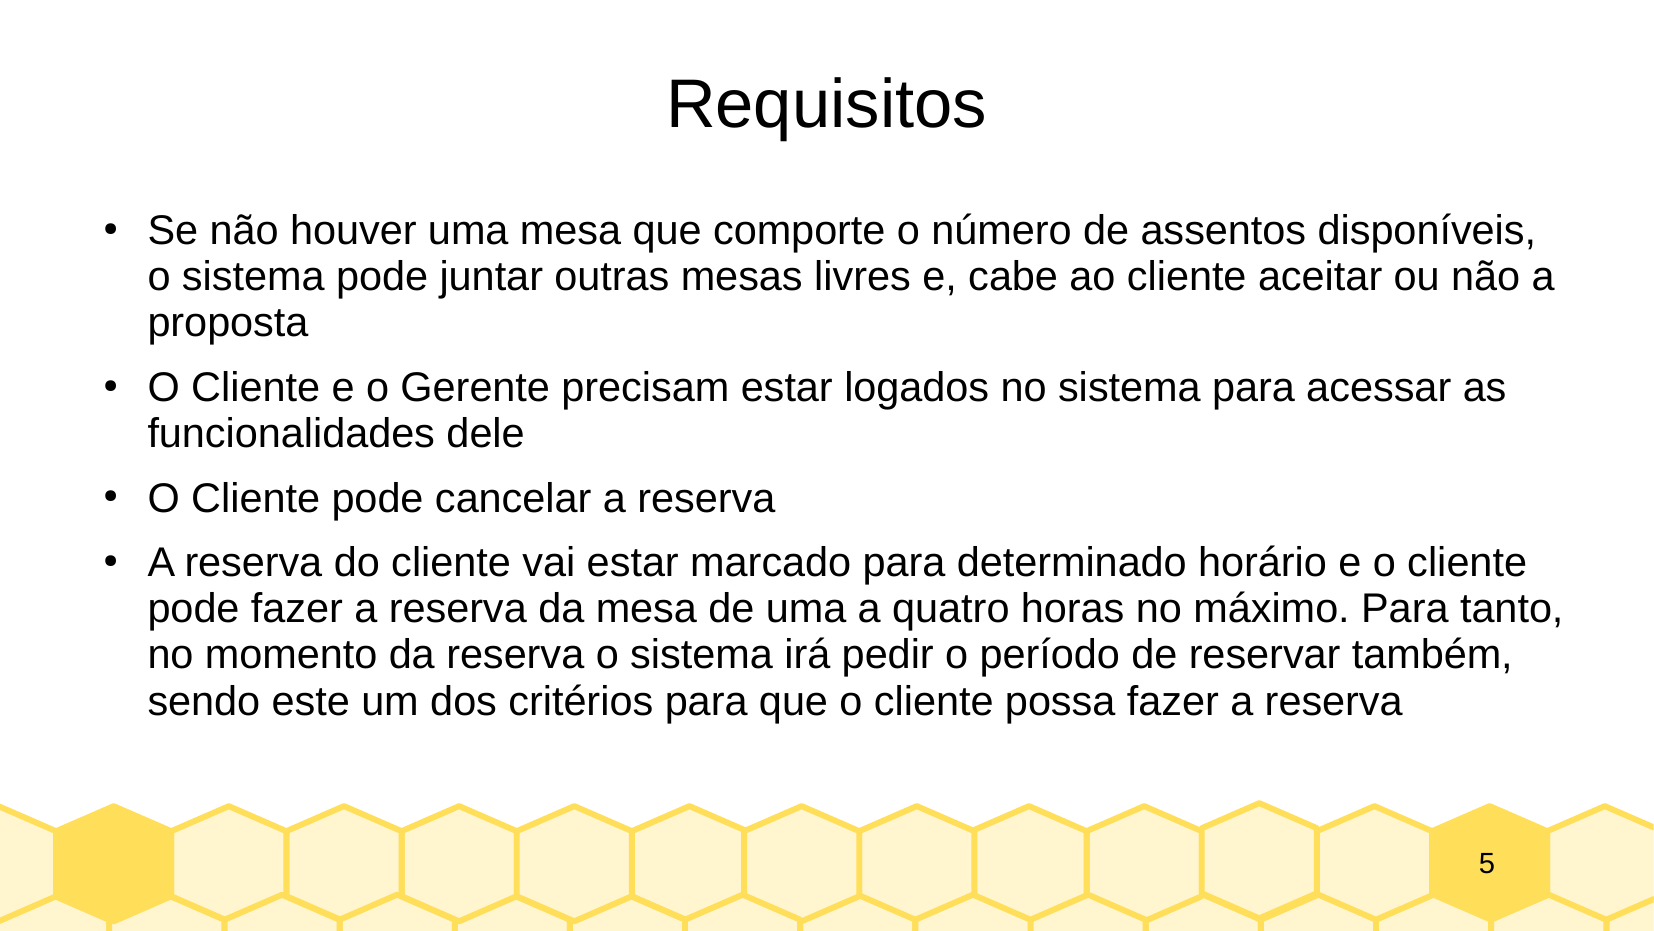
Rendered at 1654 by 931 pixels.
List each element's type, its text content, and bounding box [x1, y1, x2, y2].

title Requisitos [88, 29, 1565, 178]
list Se não houver uma mesa que comporte o número de assentos disponíveis, o sistema pode juntar outras mesas livres e, cabe ao cliente aceitar ou não a proposta O Cliente e o Gerente precisam estar logados no sistema para acessar as funcionalidades dele O Cliente pode cancelar a reserva A reserva do cliente vai estar marcado para determinado horário e o cliente pode fazer a reserva da mesa de uma a quatro horas no máximo. Para tanto, no momento da reserva o sistema irá pedir o período de reservar também, sendo este um dos critérios para que o cliente possa fazer a reserva [88, 206, 1565, 739]
